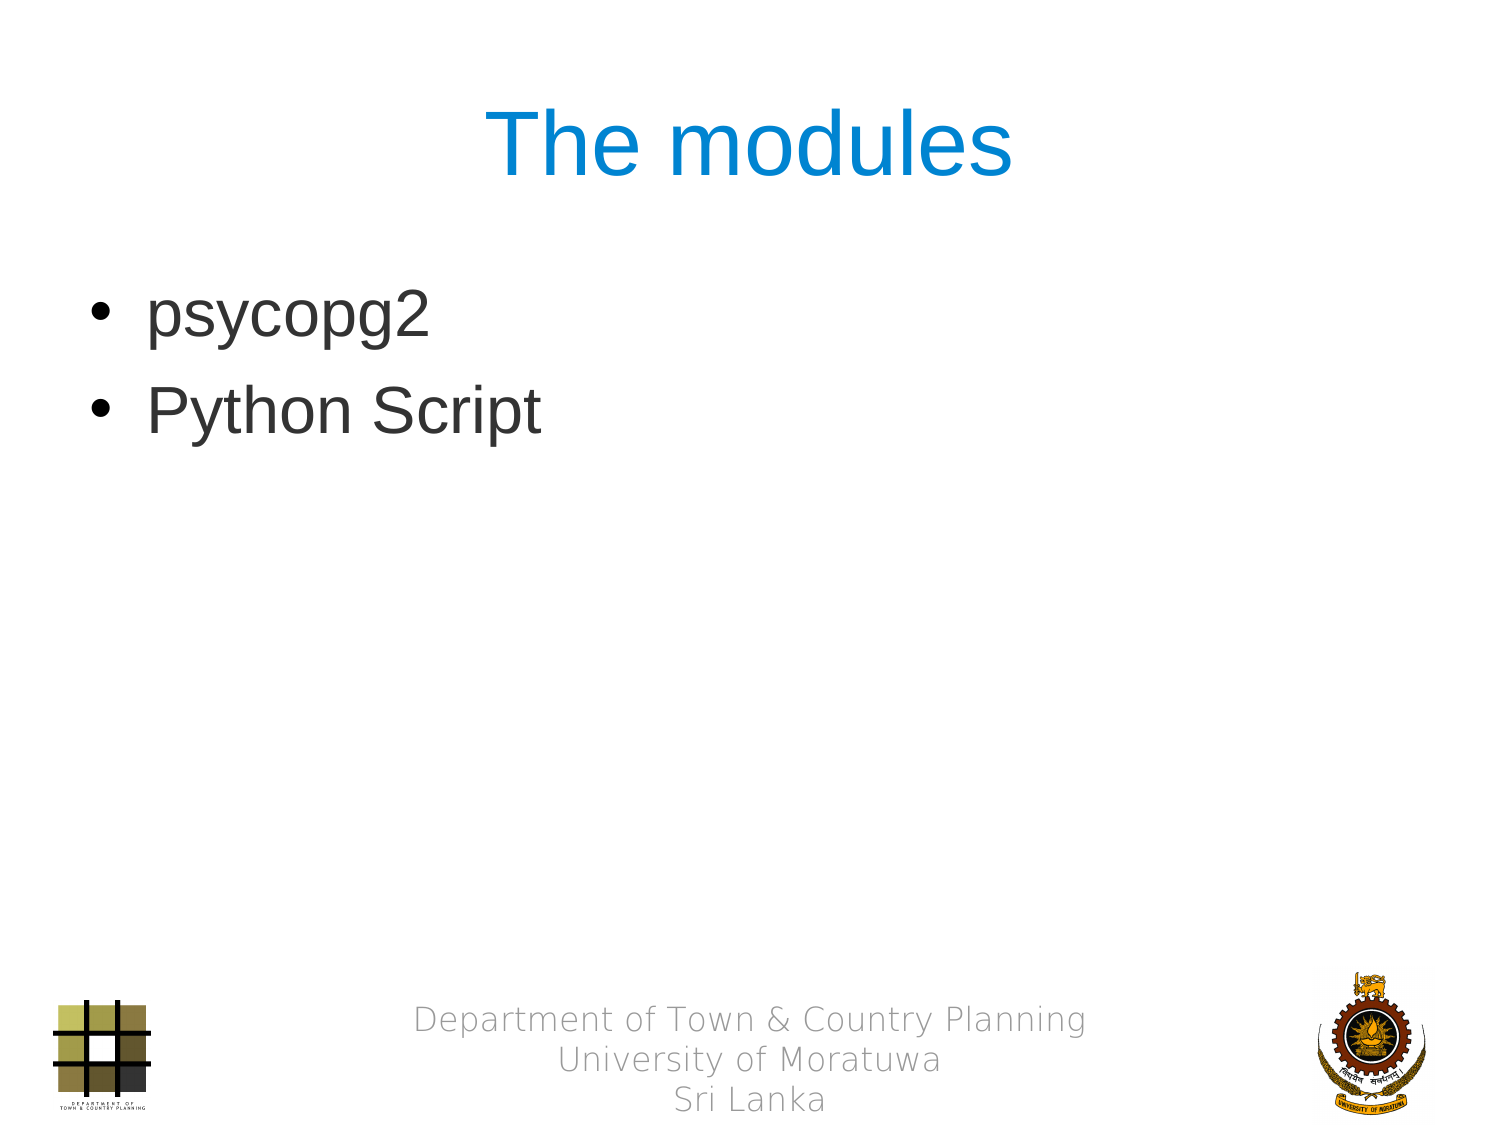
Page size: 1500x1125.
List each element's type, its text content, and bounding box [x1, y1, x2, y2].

picture [1312, 966, 1435, 1125]
title The modules [75, 45, 1426, 233]
picture [53, 1000, 151, 1110]
list psycopg2 Python Script [75, 262, 1426, 916]
